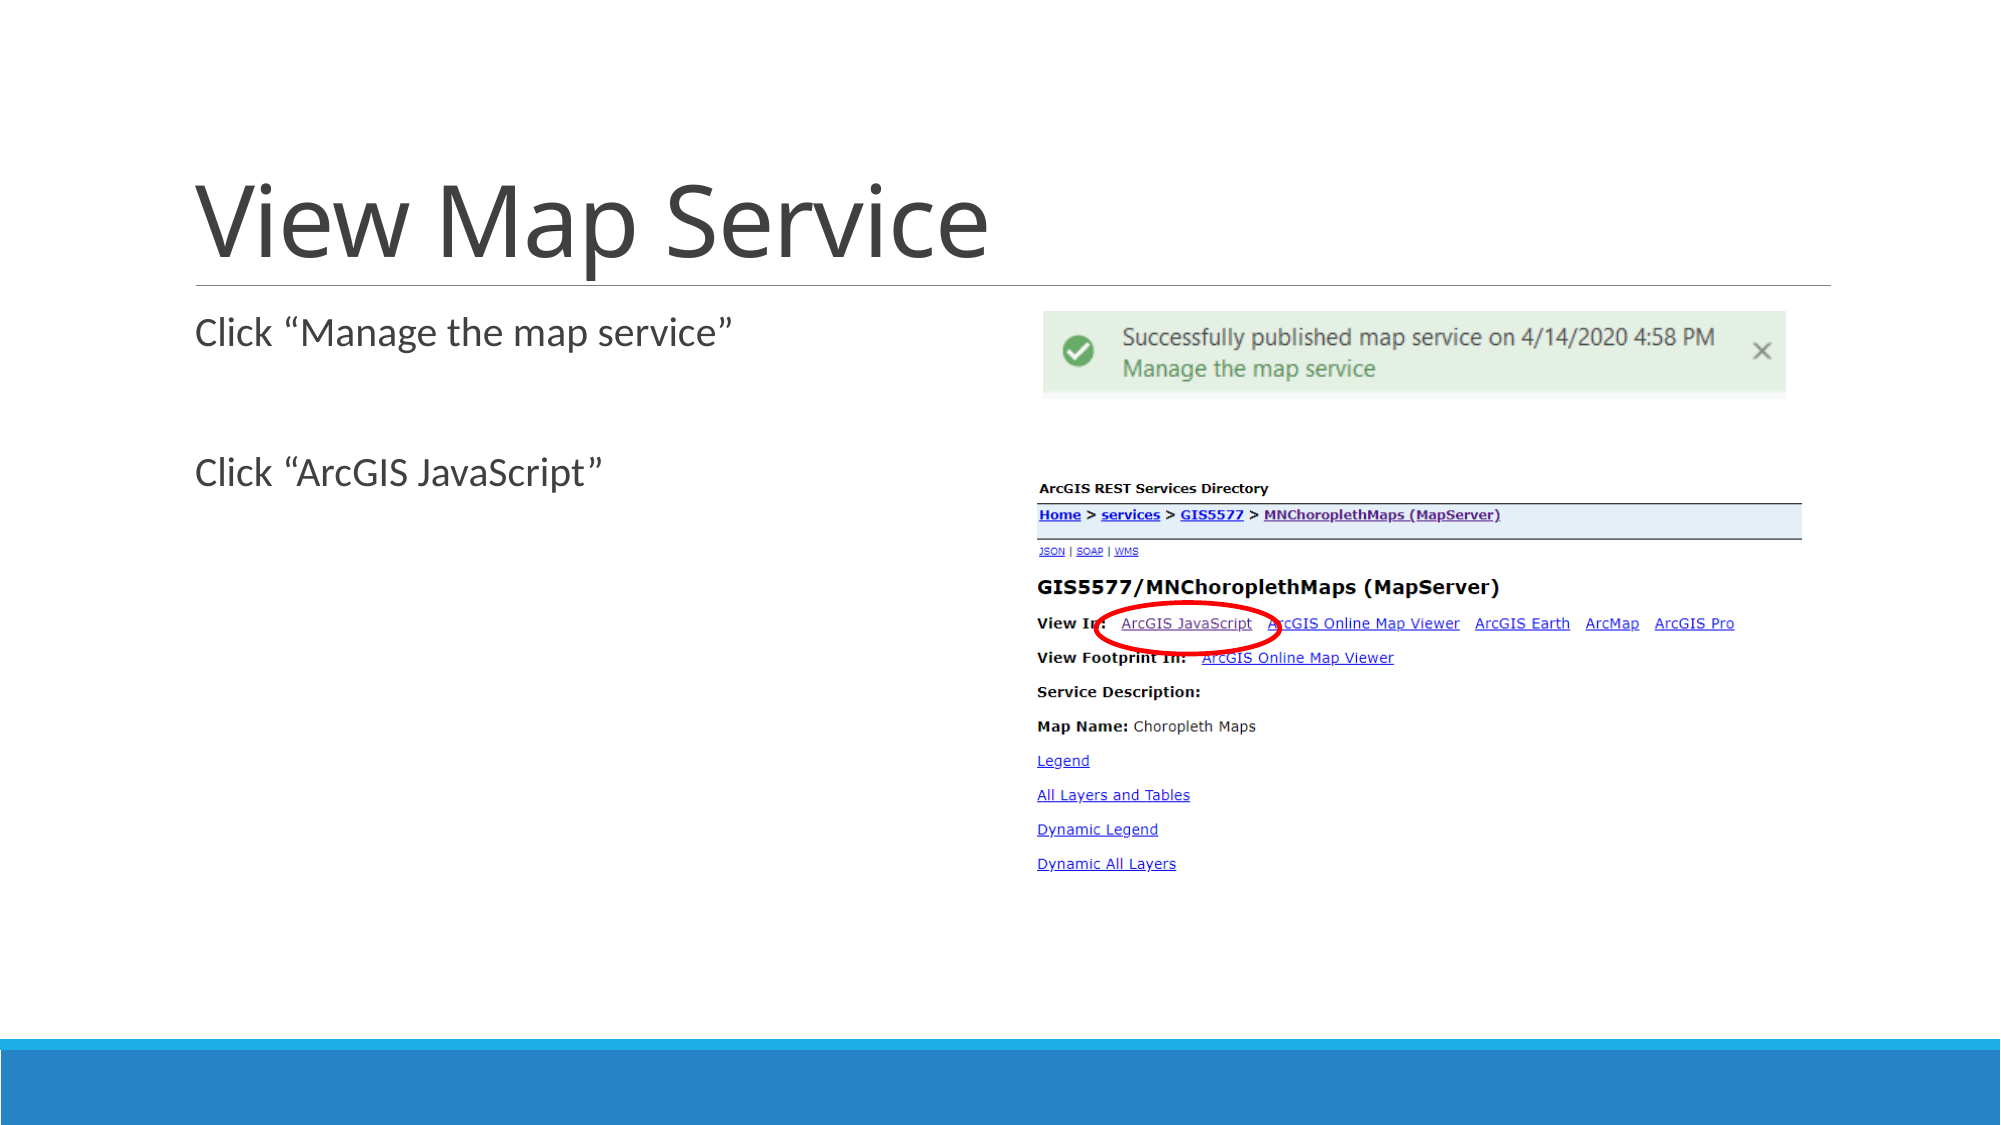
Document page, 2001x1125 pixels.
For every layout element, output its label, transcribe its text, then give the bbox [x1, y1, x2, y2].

title View Map Service [180, 47, 1831, 286]
picture [1043, 311, 1786, 399]
picture [1027, 481, 1802, 878]
list Click “Manage the map service” Click “ArcGIS JavaScript” [180, 302, 991, 963]
